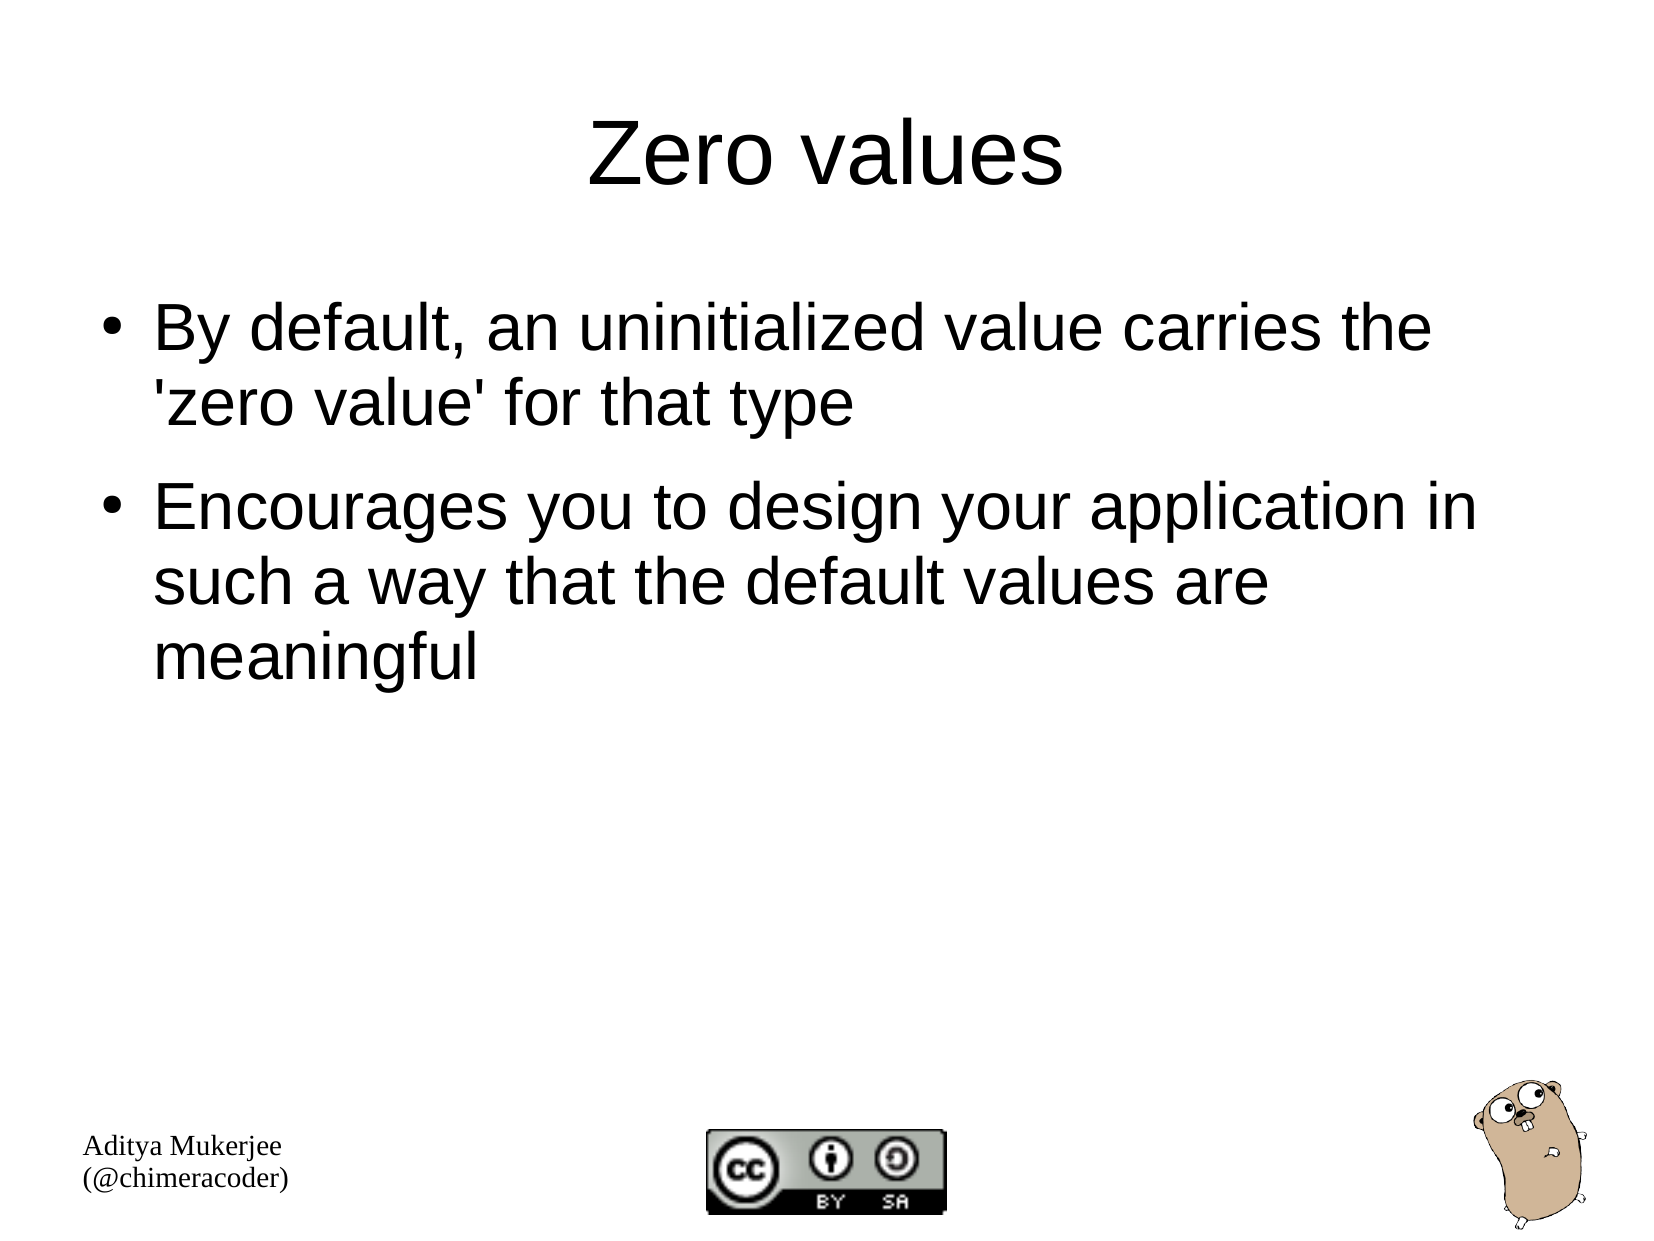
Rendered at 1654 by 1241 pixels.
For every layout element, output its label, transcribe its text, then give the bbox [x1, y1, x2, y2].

picture [706, 1129, 947, 1215]
title Zero values [82, 49, 1571, 257]
picture [1455, 1079, 1606, 1230]
list By default, an uninitialized value carries the 'zero value' for that type Encourages you to design your application in such a way that the default values are meaningful [82, 290, 1538, 1010]
